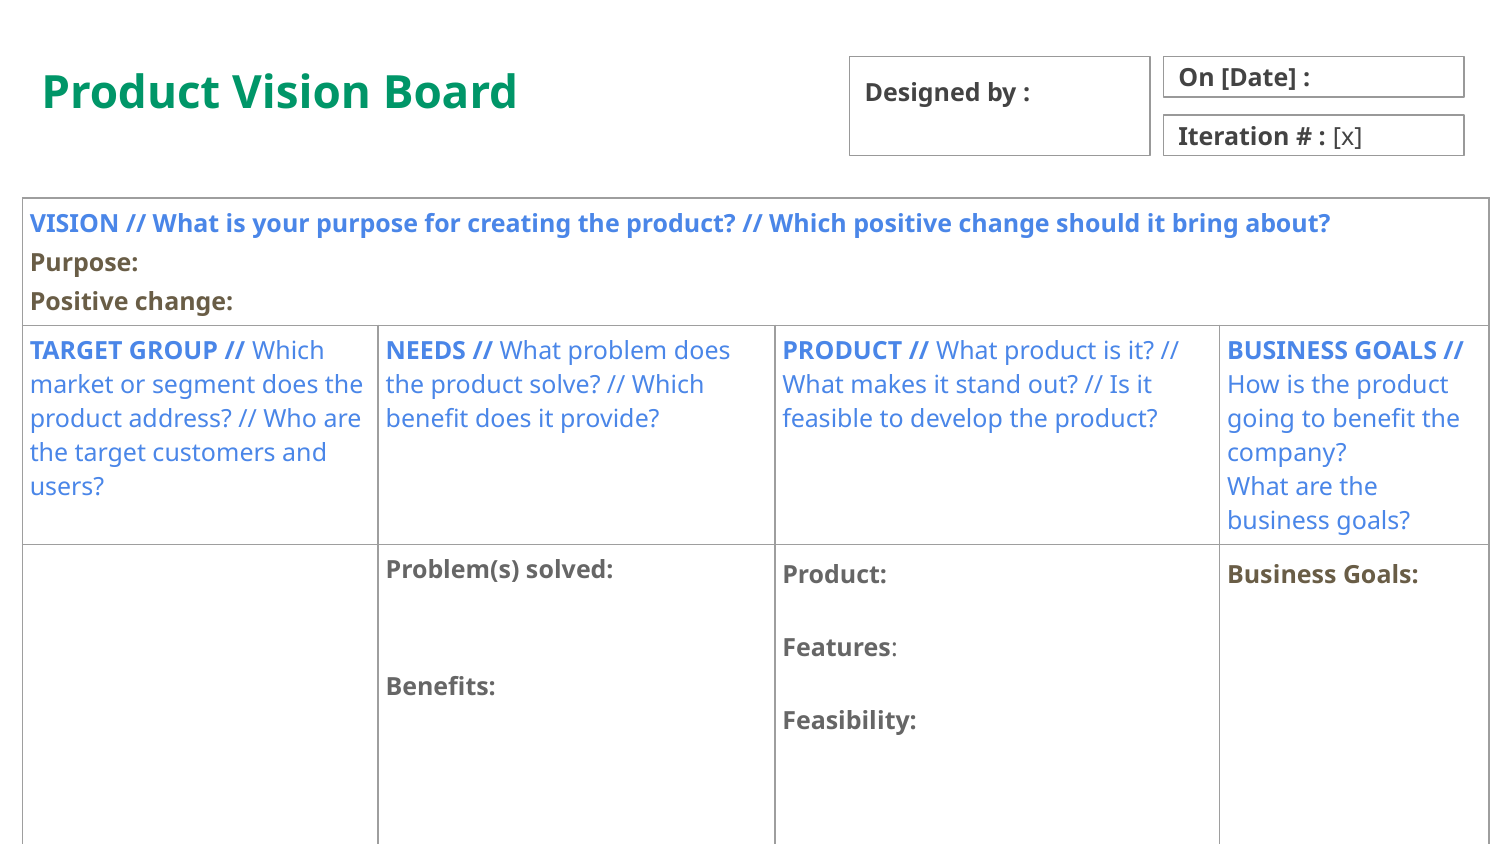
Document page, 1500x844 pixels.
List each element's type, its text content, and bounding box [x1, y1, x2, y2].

table_cell Product: Features: Feasibility: [776, 545, 1219, 844]
text_box On [Date] : [1163, 56, 1464, 98]
table_cell Problem(s) solved: Benefits: [379, 545, 774, 844]
table_cell [23, 545, 377, 844]
table_header VISION // What is your purpose for creating the product? // Which positive change should it bring about? Purpose: Positive change: [23, 199, 1488, 325]
table_cell NEEDS // What problem does the product solve? // Which benefit does it provide? [379, 326, 774, 544]
text_box Designed by : [849, 56, 1151, 156]
title Product Vision Board [26, 48, 680, 164]
text_box Iteration # : [x] [1163, 114, 1464, 156]
table_cell TARGET GROUP // Which market or segment does the product address? // Who are the target customers and users? [23, 326, 377, 544]
table_cell PRODUCT // What product is it? // What makes it stand out? // Is it feasible to develop the product? [776, 326, 1219, 544]
table_cell Business Goals: [1220, 545, 1488, 844]
table_cell BUSINESS GOALS // How is the product going to benefit the company? What are the business goals? [1220, 326, 1488, 544]
